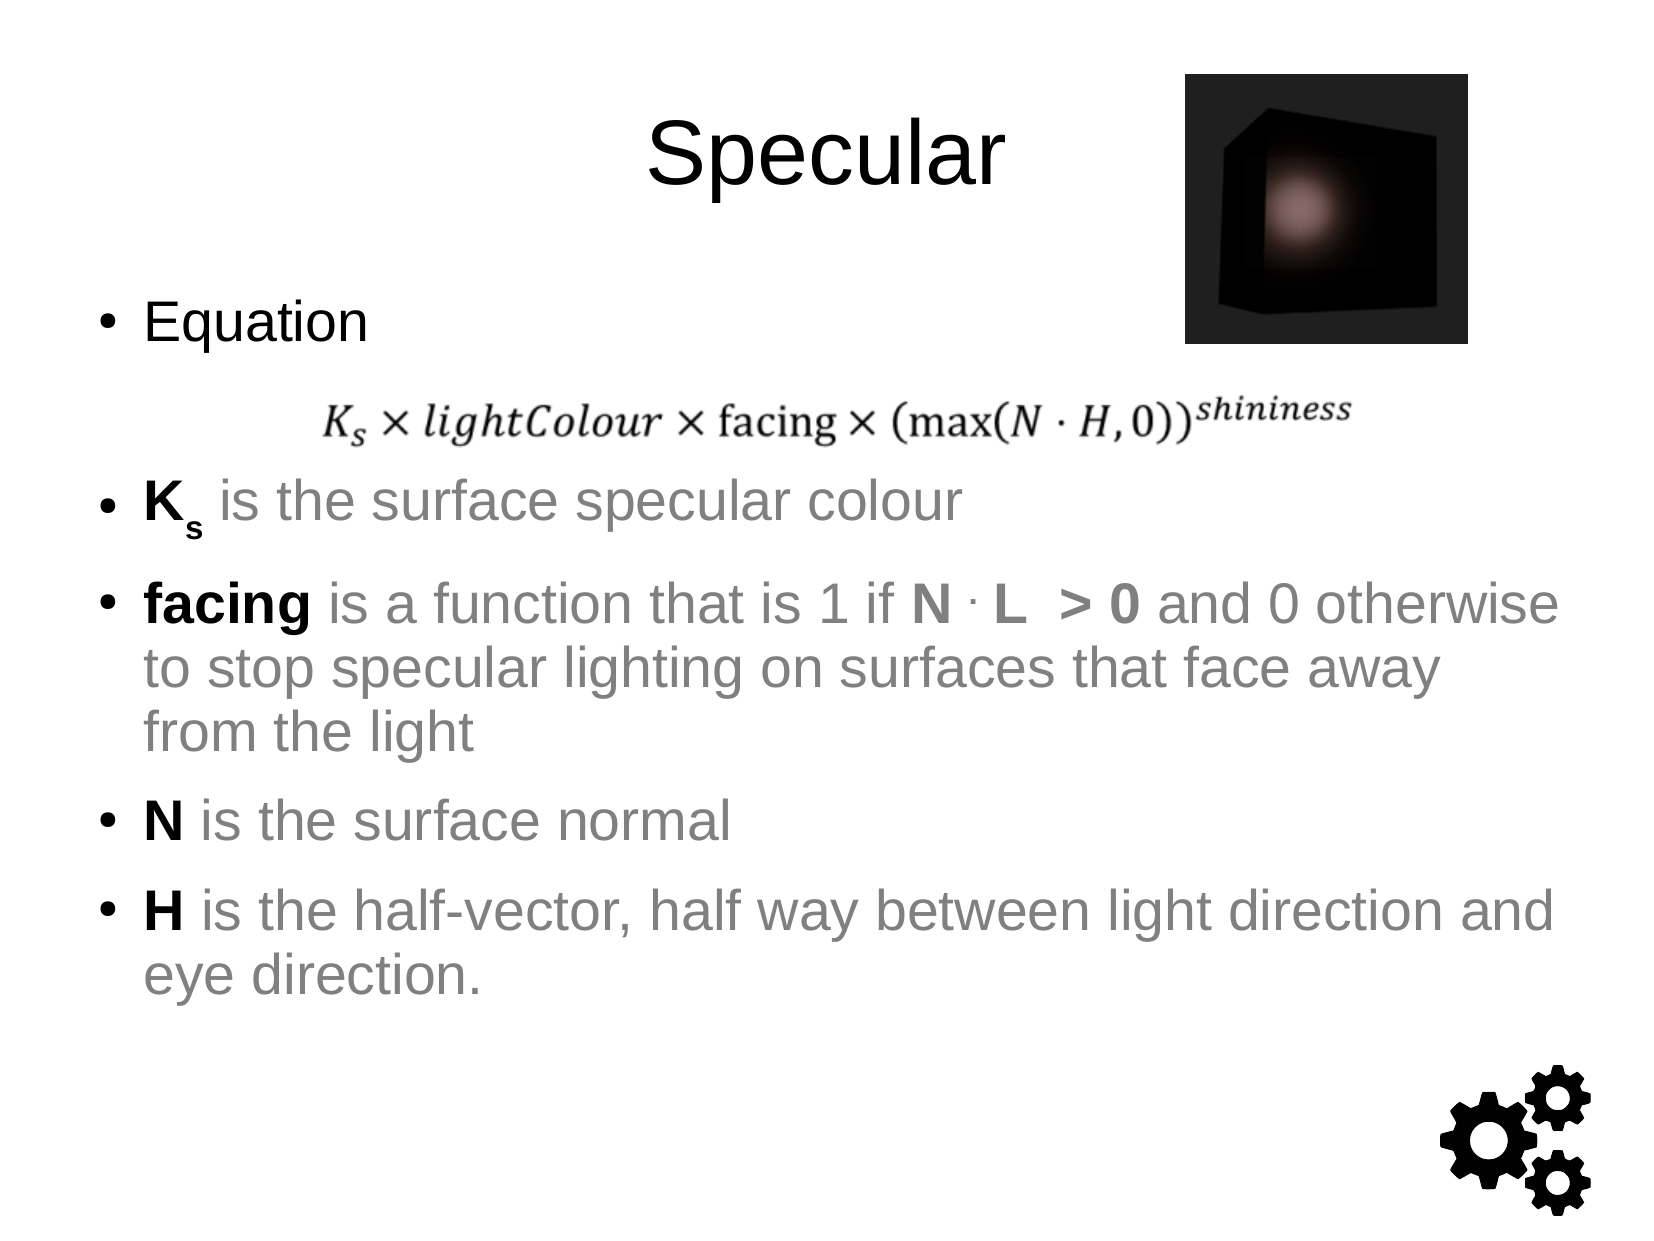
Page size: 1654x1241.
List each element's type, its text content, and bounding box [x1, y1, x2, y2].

list Equation Ks is the surface specular colour facing is a function that is 1 if N . L > 0 and 0 otherwise to stop specular lighting on surfaces that face away from the light N is the surface normal H is the half-vector, half way between light direction and eye direction. [82, 290, 1571, 1010]
picture [1185, 74, 1468, 344]
title Specular [82, 49, 1571, 257]
picture [315, 388, 1392, 466]
picture [1440, 1065, 1591, 1216]
